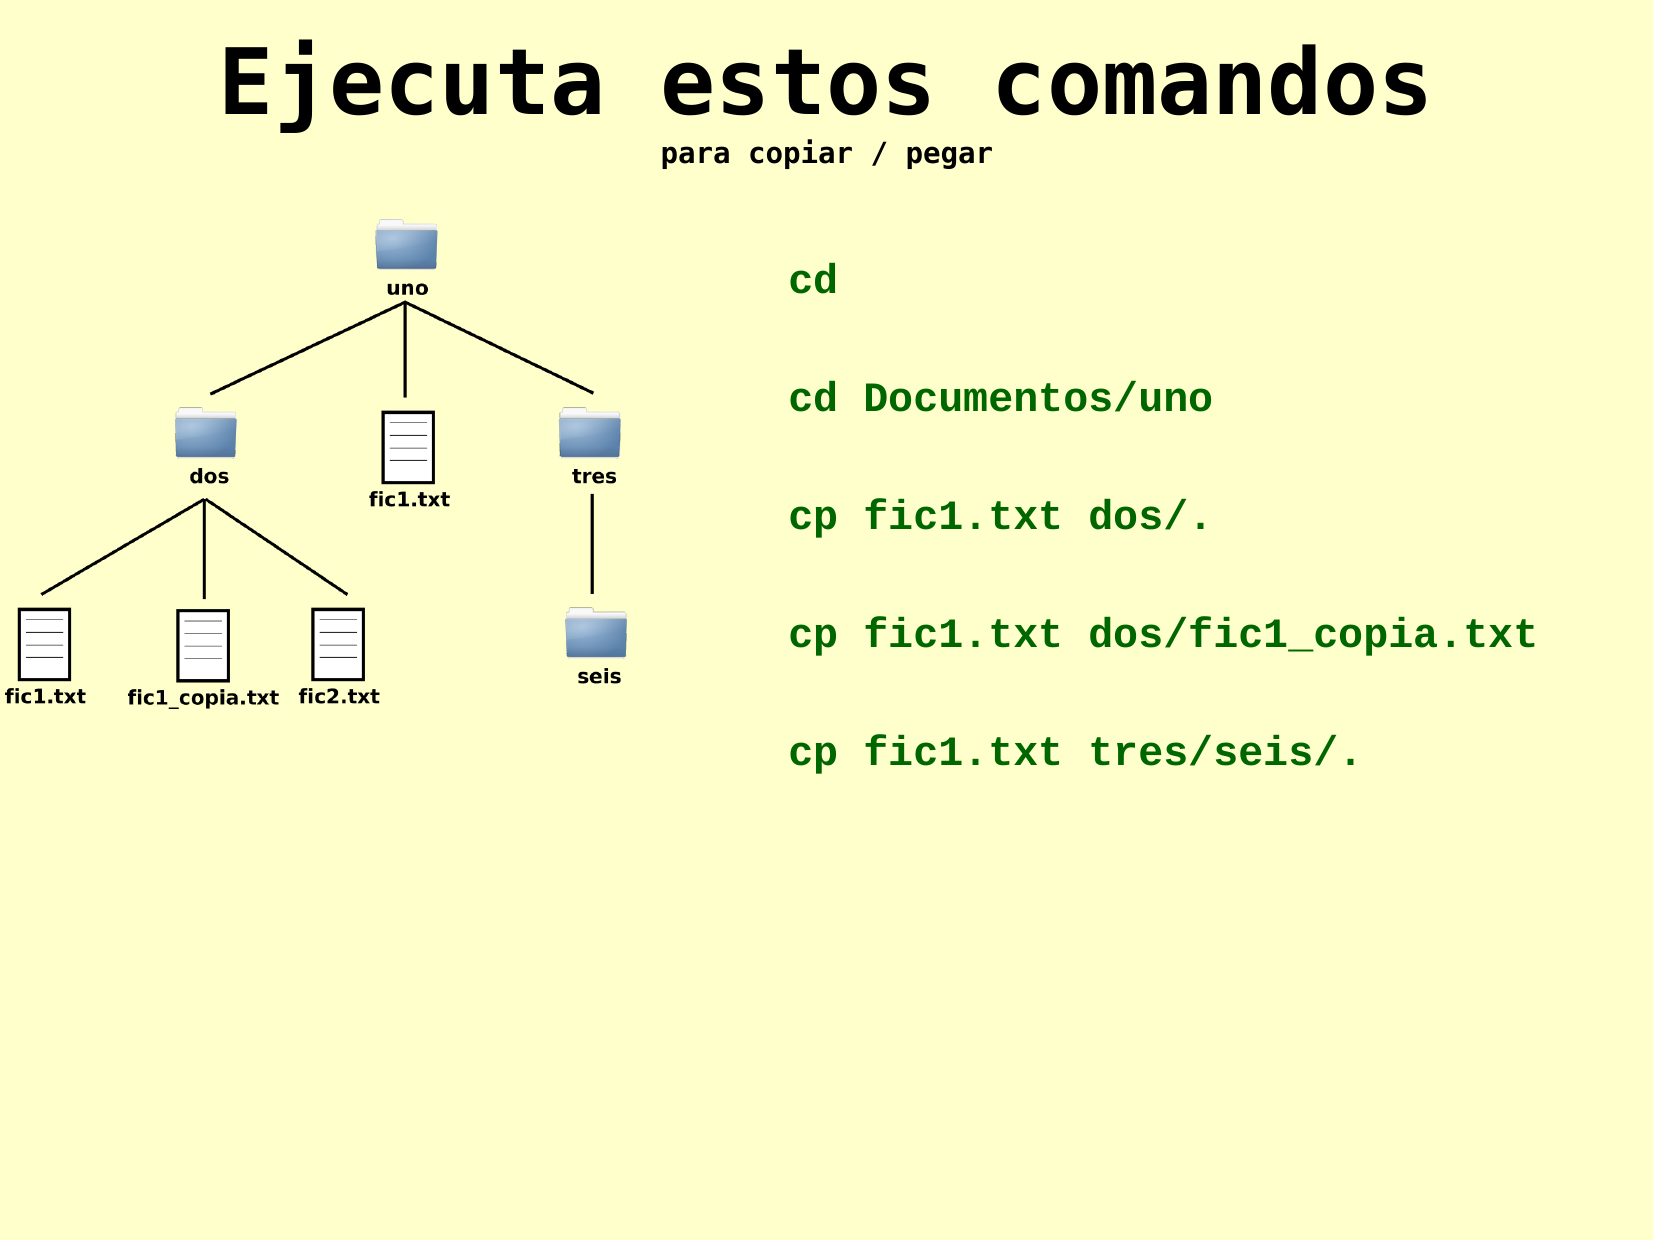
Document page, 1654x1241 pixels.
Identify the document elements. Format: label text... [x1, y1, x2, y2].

text_box cp fic1.txt dos/fic1_copia.txt [773, 605, 1654, 686]
title Ejecuta estos comandos para copiar / pegar [82, 0, 1571, 204]
text_box cp fic1.txt tres/seis/. [773, 723, 1654, 804]
picture [5, 219, 627, 709]
text_box cd Documentos/uno [773, 369, 1654, 449]
text_box cd [773, 251, 1654, 331]
text_box cp fic1.txt dos/. [773, 487, 1654, 567]
